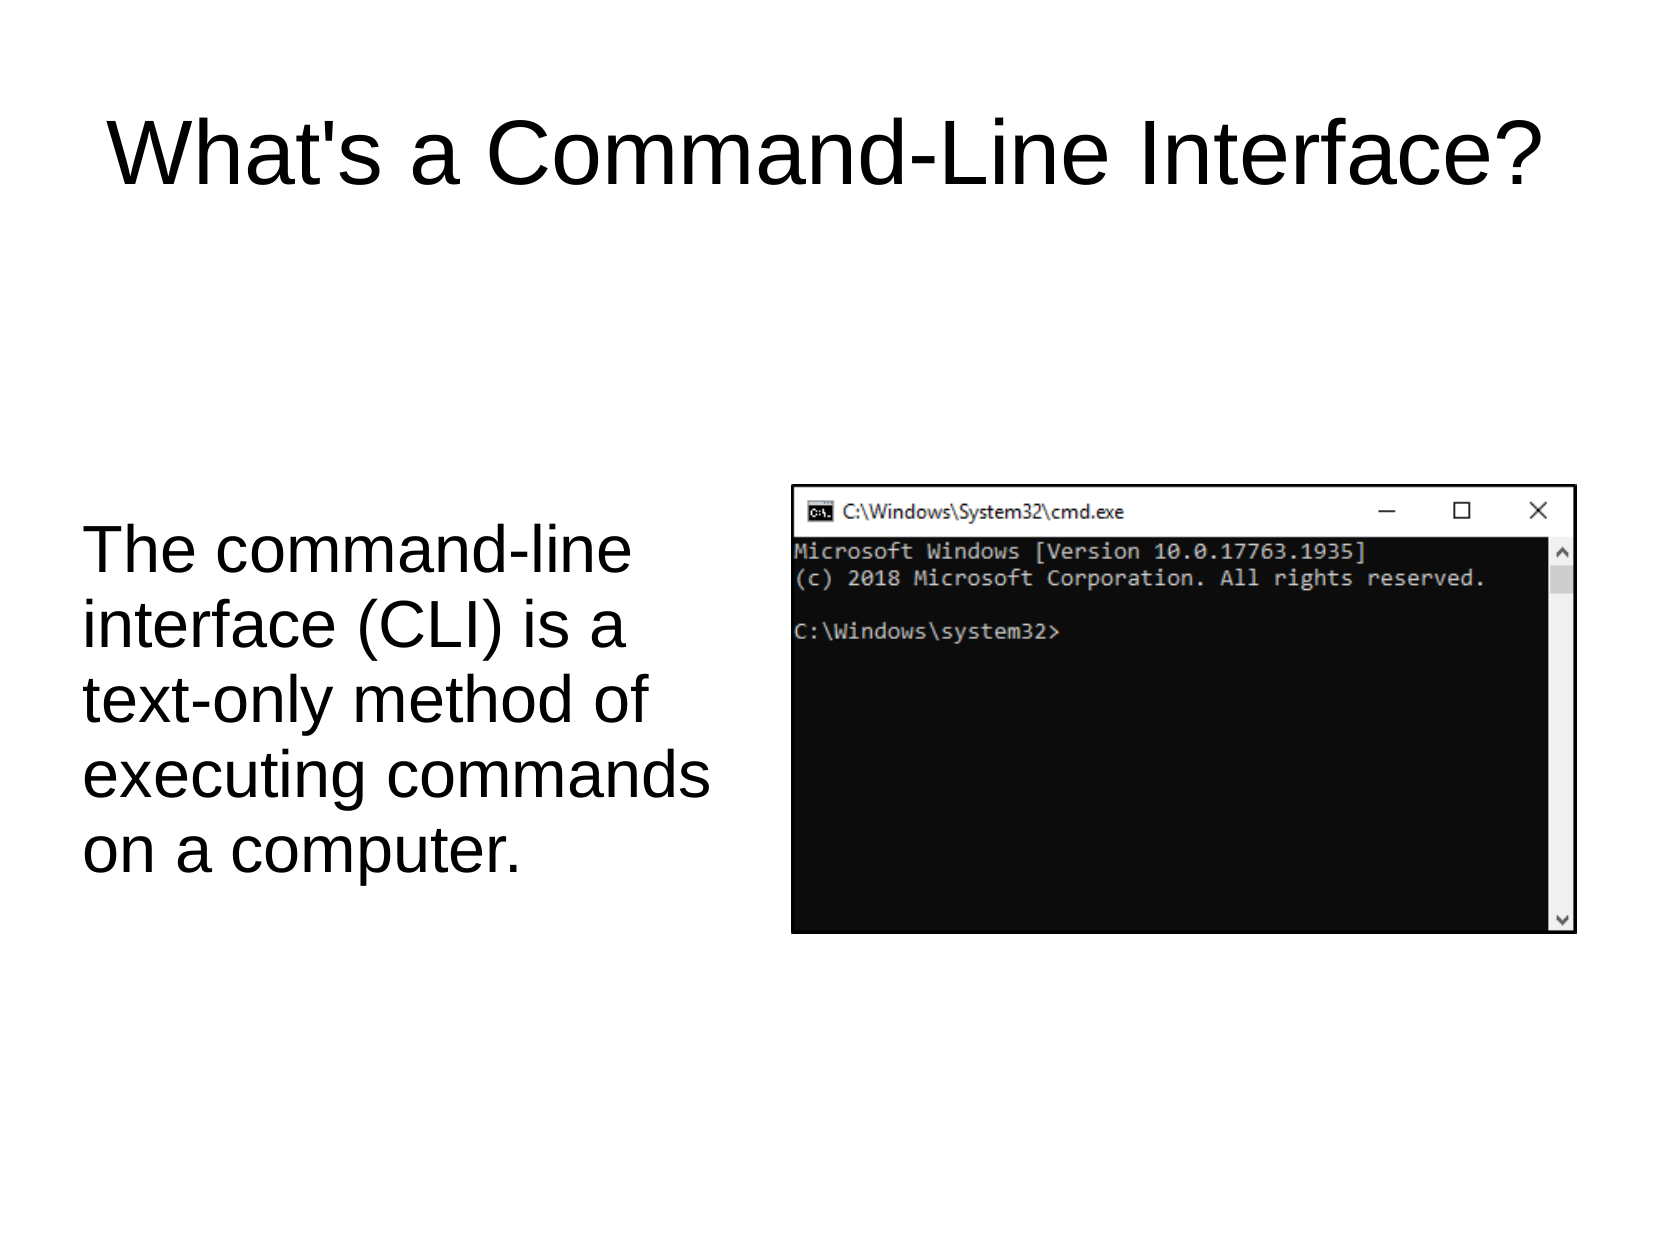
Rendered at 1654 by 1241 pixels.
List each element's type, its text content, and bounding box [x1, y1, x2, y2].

subtitle The command-line interface (CLI) is a text-only method of executing commands on a computer. [82, 290, 1571, 1109]
title What's a Command-Line Interface? [82, 49, 1571, 257]
picture [791, 484, 1577, 934]
